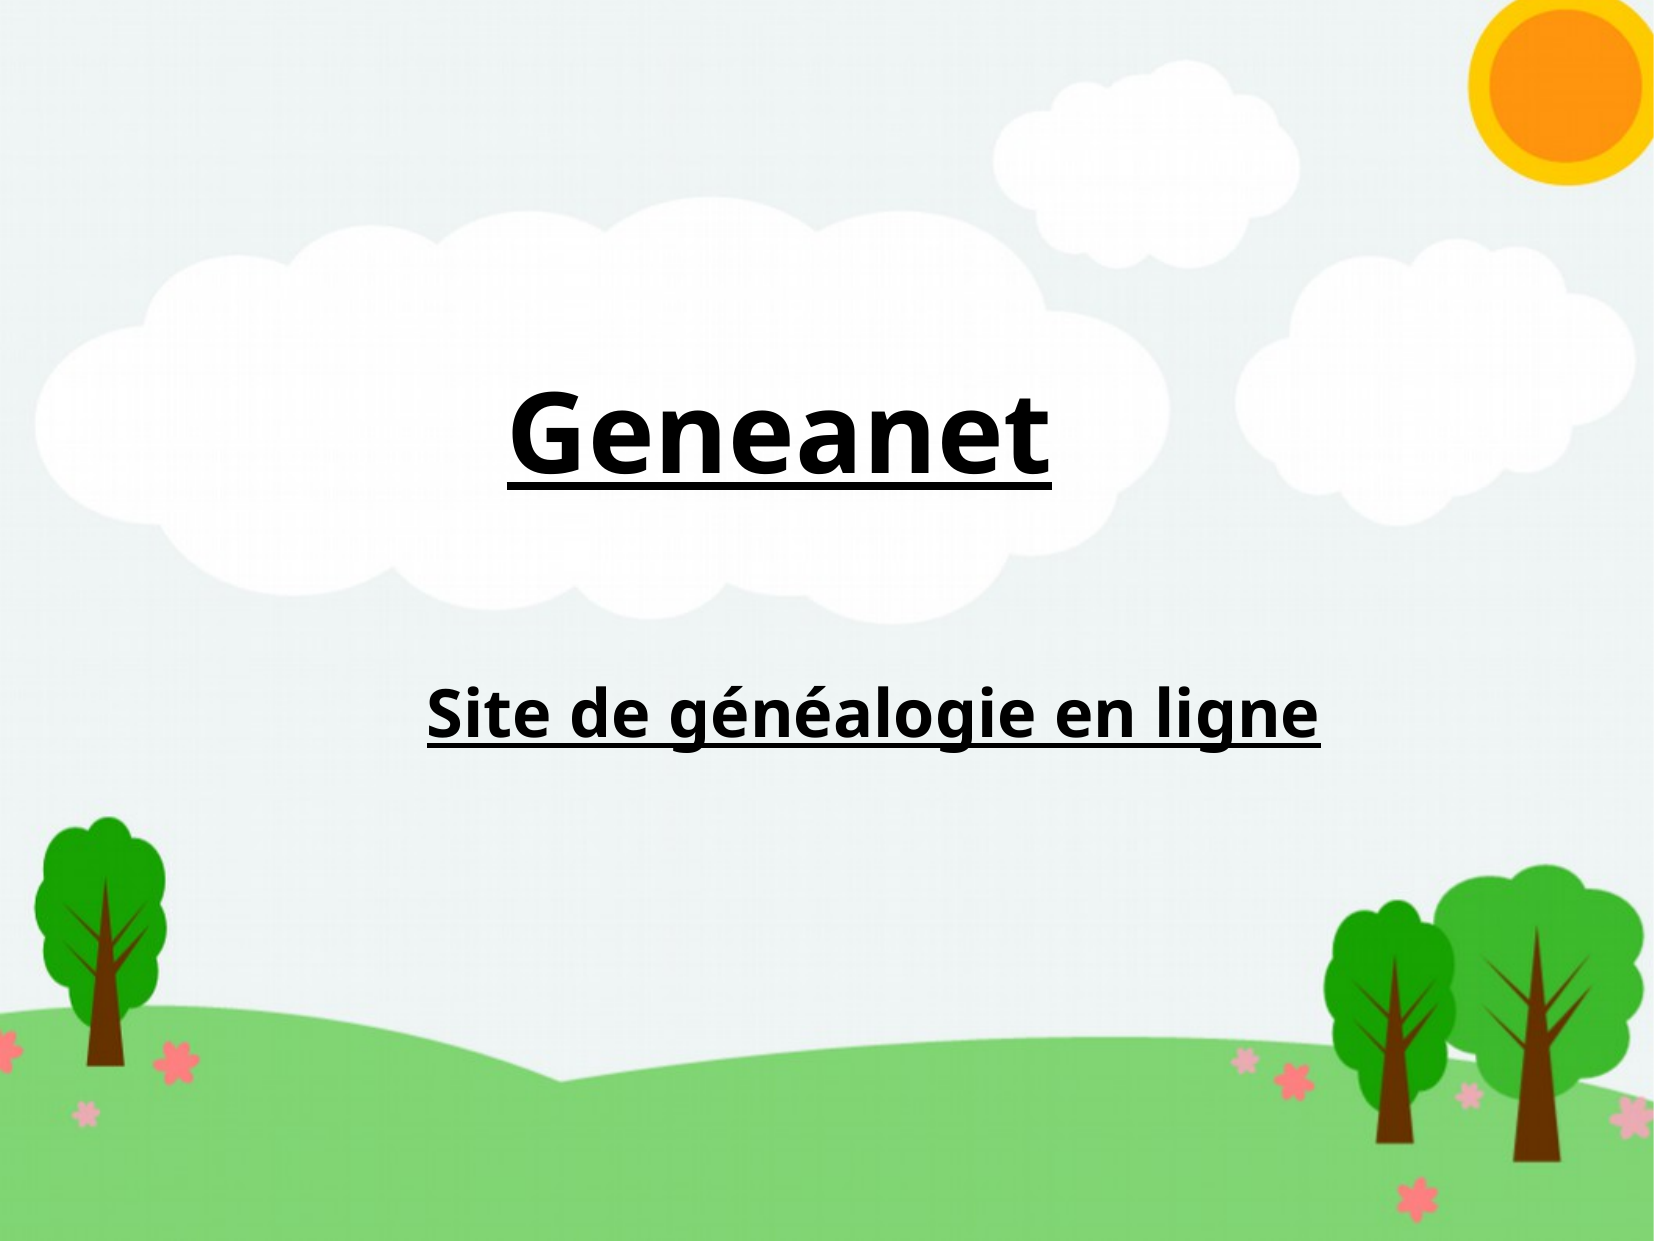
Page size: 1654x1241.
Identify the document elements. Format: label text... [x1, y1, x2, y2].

subtitle Site de généalogie en ligne [236, 619, 1512, 805]
picture [0, 0, 1654, 1241]
title Geneanet [47, 283, 1512, 577]
